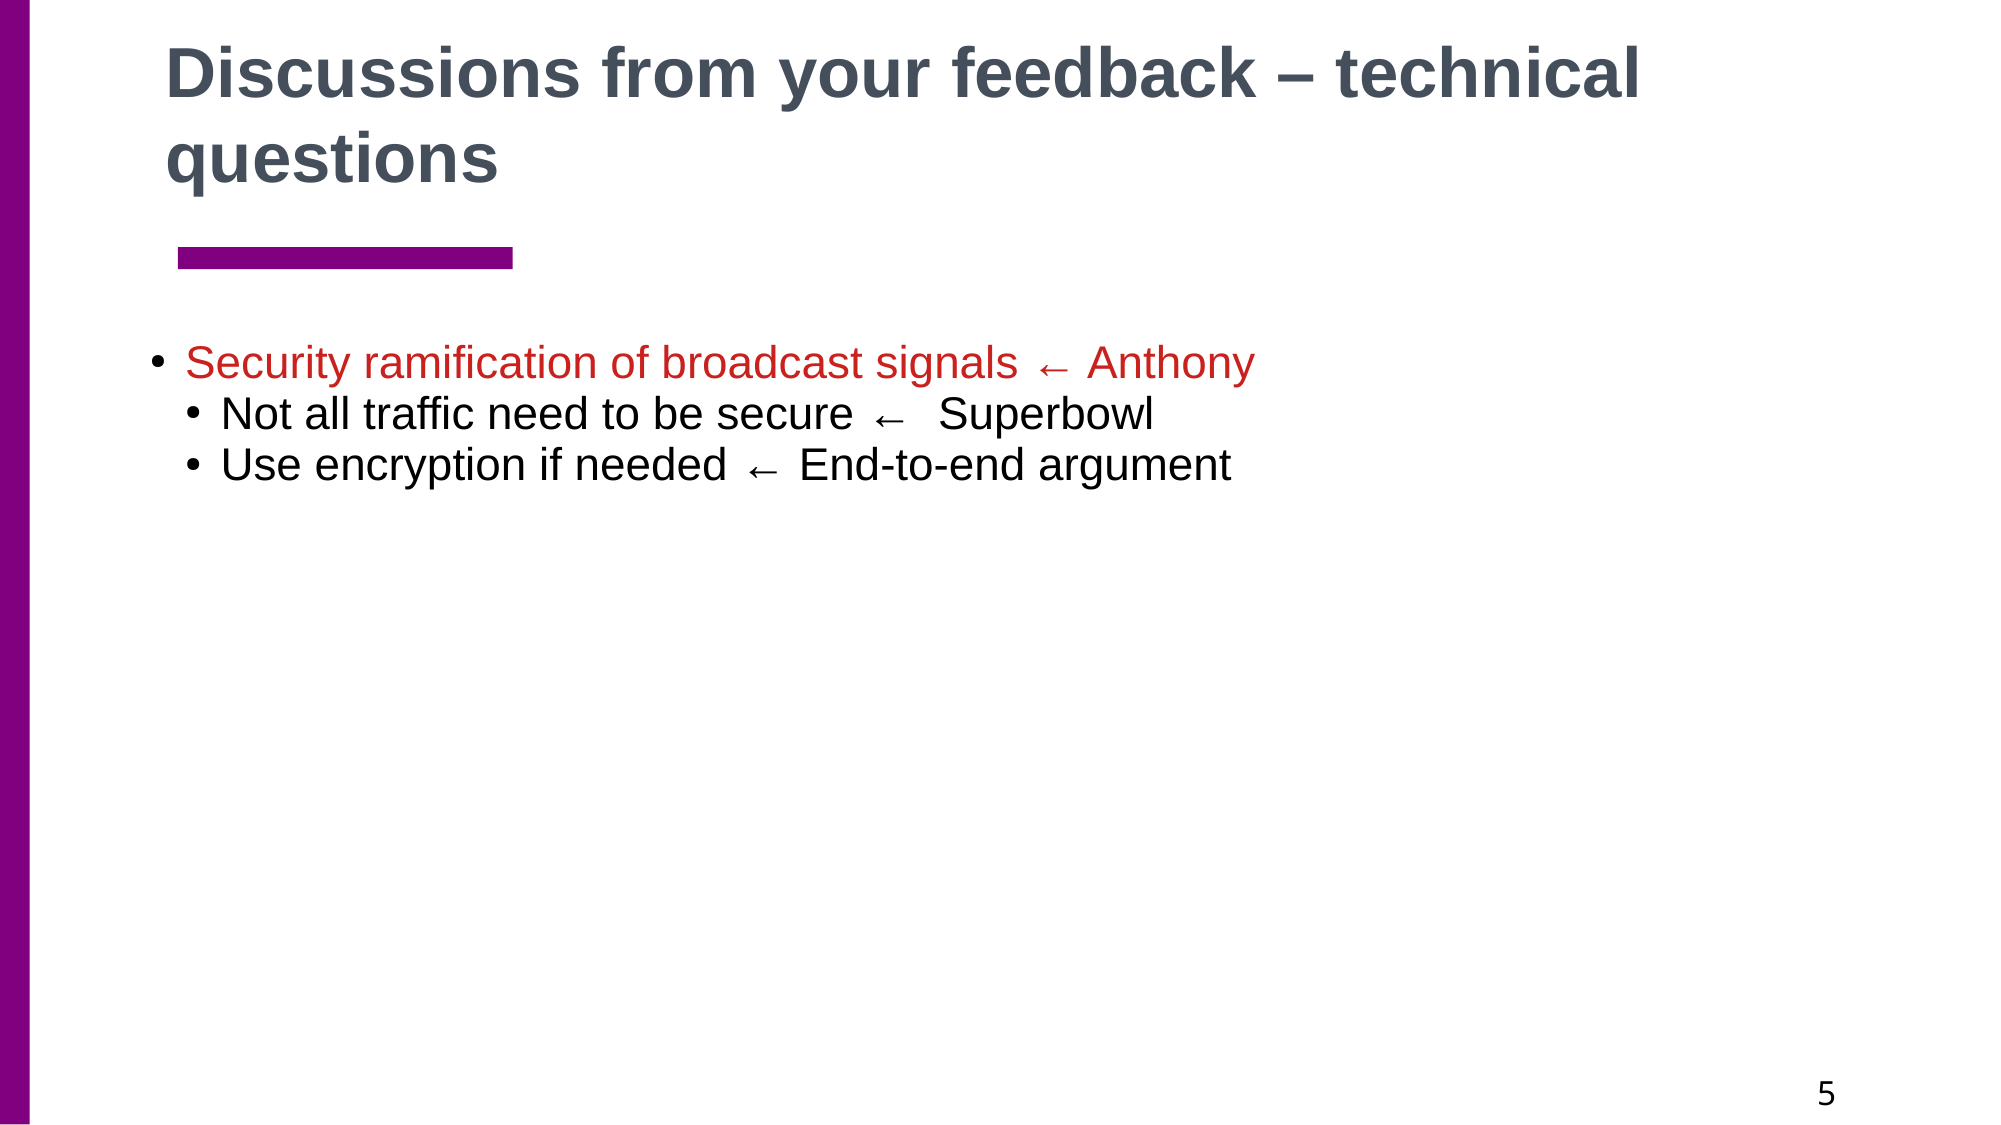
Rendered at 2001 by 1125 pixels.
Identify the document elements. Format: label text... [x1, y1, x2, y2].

text_box Security ramification of broadcast signals ← Anthony Not all traffic need to be secure ← Superbowl Use encryption if needed ← End-to-end argument [135, 329, 1898, 961]
text_box Discussions from your feedback – technical questions [151, 0, 1849, 212]
